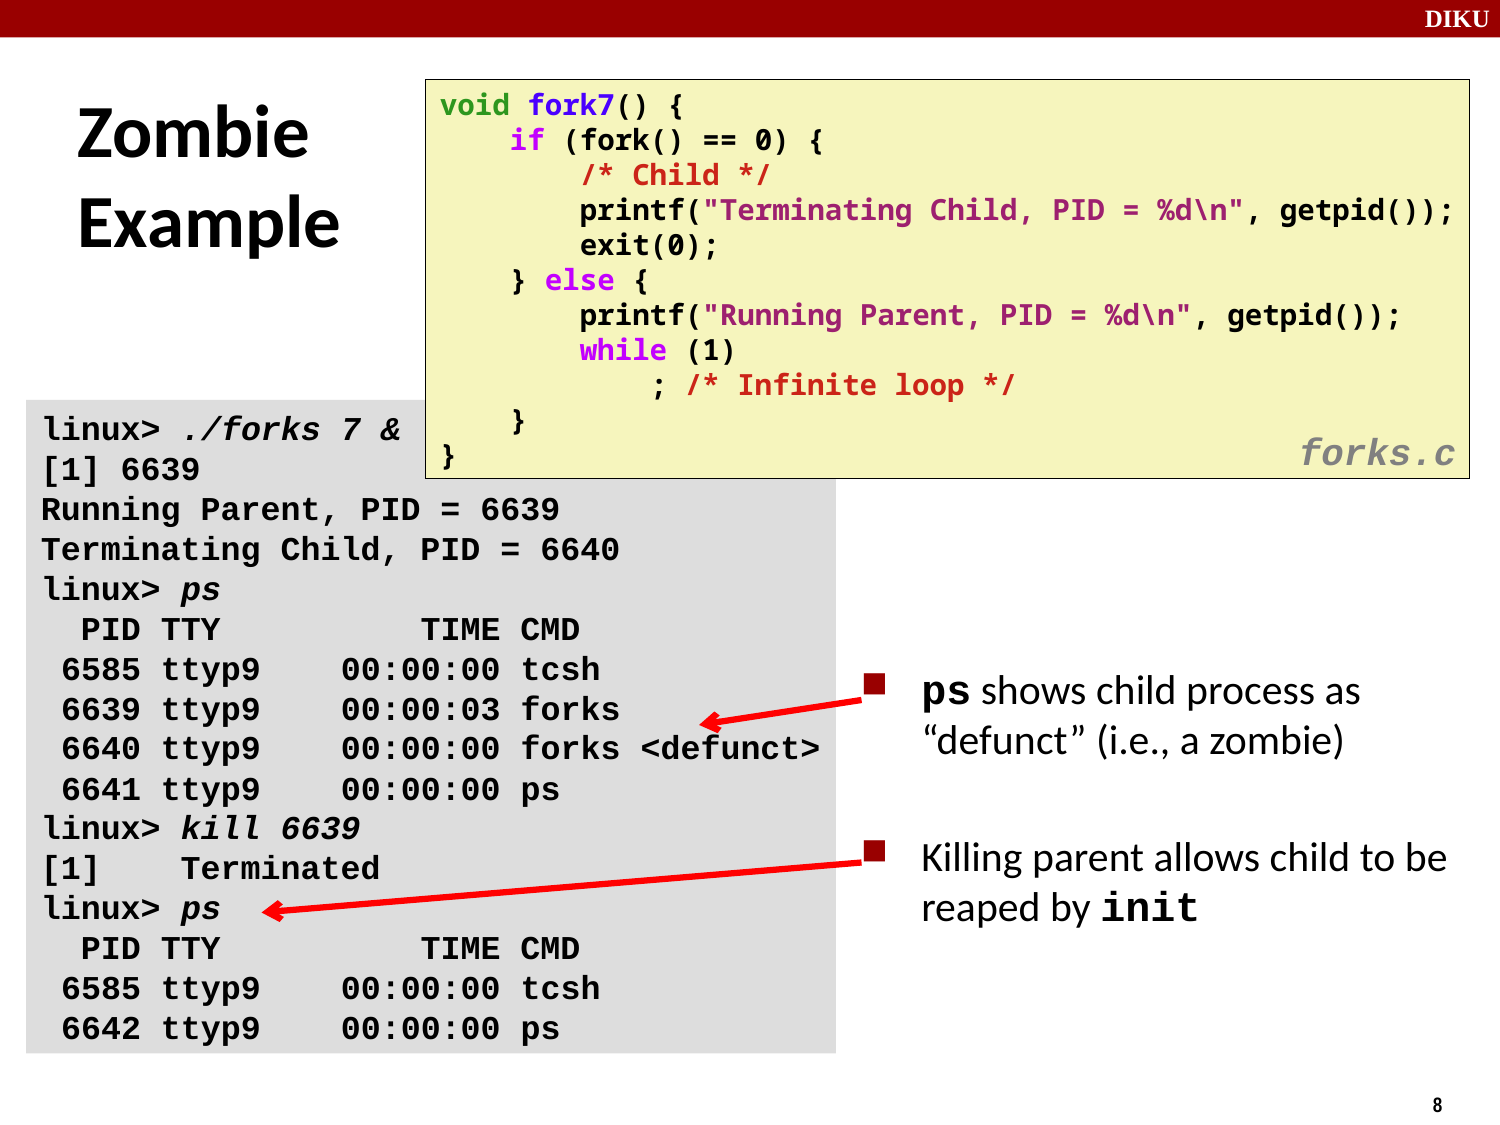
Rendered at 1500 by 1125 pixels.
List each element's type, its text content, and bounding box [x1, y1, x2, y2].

text_box forks.c [1284, 424, 1472, 482]
text_box void fork7() { if (fork() == 0) { /* Child */ printf("Terminating Child, PID = %d\n", getpid()); exit(0); } else { printf("Running Parent, PID = %d\n", getpid()); while (1) ; /* Infinite loop */ } } [425, 79, 1470, 479]
text_box linux> ./forks 7 & [1] 6639 Running Parent, PID = 6639 Terminating Child, PID = 6640 linux> ps PID TTY TIME CMD 6585 ttyp9 00:00:00 tcsh 6639 ttyp9 00:00:03 forks 6640 ttyp9 00:00:00 forks <defunct> 6641 ttyp9 00:00:00 ps linux> kill 6639 [1] Terminated linux> ps PID TTY TIME CMD 6585 ttyp9 00:00:00 tcsh 6642 ttyp9 00:00:00 ps [26, 399, 836, 1054]
list ps shows child process as “defunct” (i.e., a zombie) Killing parent allows child to be reaped by init [849, 655, 1500, 1088]
title Zombie Example [62, 82, 392, 263]
